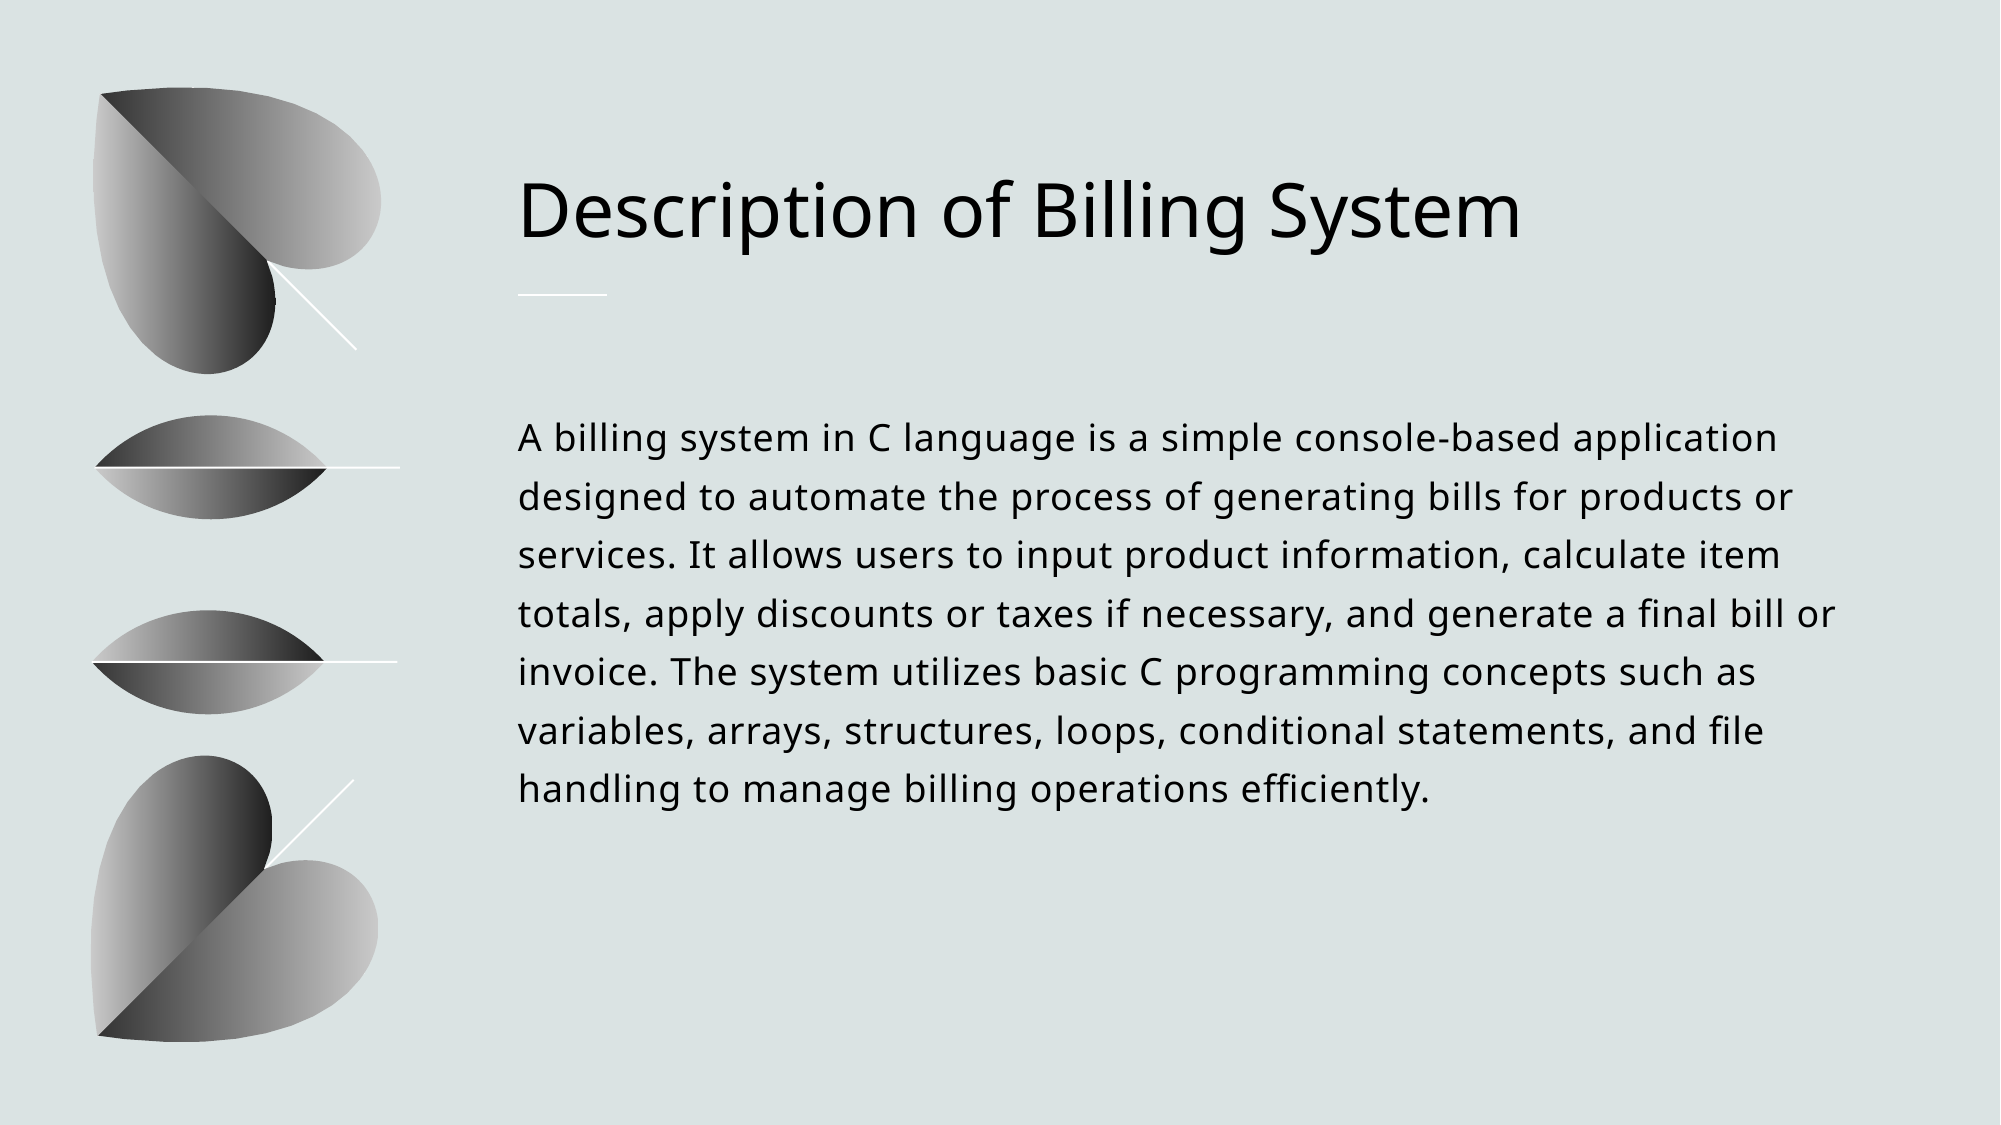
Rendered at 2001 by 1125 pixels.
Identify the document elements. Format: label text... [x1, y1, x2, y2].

title Description of Billing System [517, 65, 1908, 261]
list A billing system in C language is a simple console-based application designed to automate the process of generating bills for products or services. It allows users to input product information, calculate item totals, apply discounts or taxes if necessary, and generate a final bill or invoice. The system utilizes basic C programming concepts such as variables, arrays, structures, loops, conditional statements, and file handling to manage billing operations efficiently. [517, 327, 1884, 1043]
